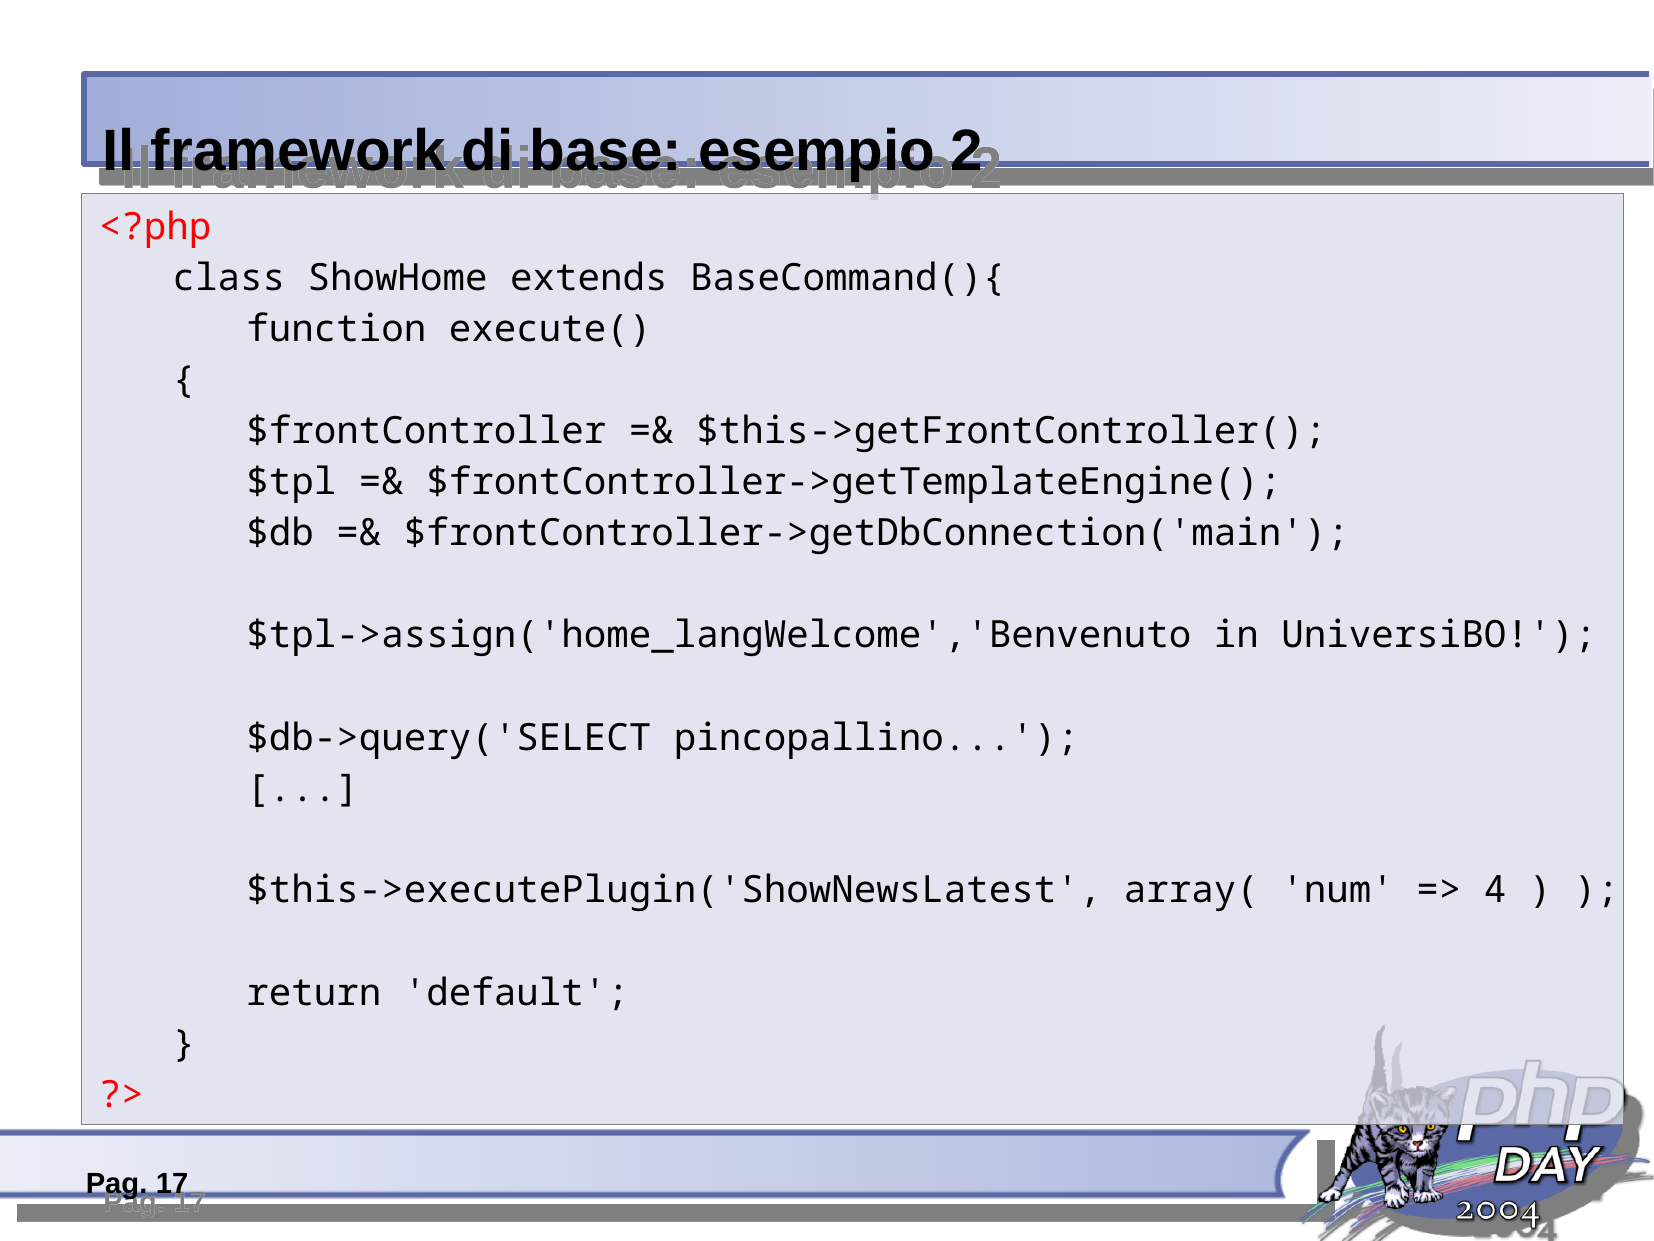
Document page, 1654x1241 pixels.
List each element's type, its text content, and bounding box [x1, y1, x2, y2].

text_box Il framework di base: esempio 2 [102, 85, 1394, 155]
picture [110, 1195, 117, 1201]
picture [0, 1025, 1652, 1233]
text_box <?php class ShowHome extends BaseCommand(){ function execute() { $frontController =& $this->getFrontController(); $tpl =& $frontController->getTemplateEngine(); $db =& $frontController->getDbConnection('main'); $tpl->assign('home_langWelcome','Benvenuto in UniversiBO!'); $db->query('SELECT pincopallino...'); [...] $this->executePlugin('ShowNewsLatest', array( 'num' => 4 ) ); return 'default'; } ?> [81, 193, 1624, 990]
picture [126, 1180, 133, 1190]
